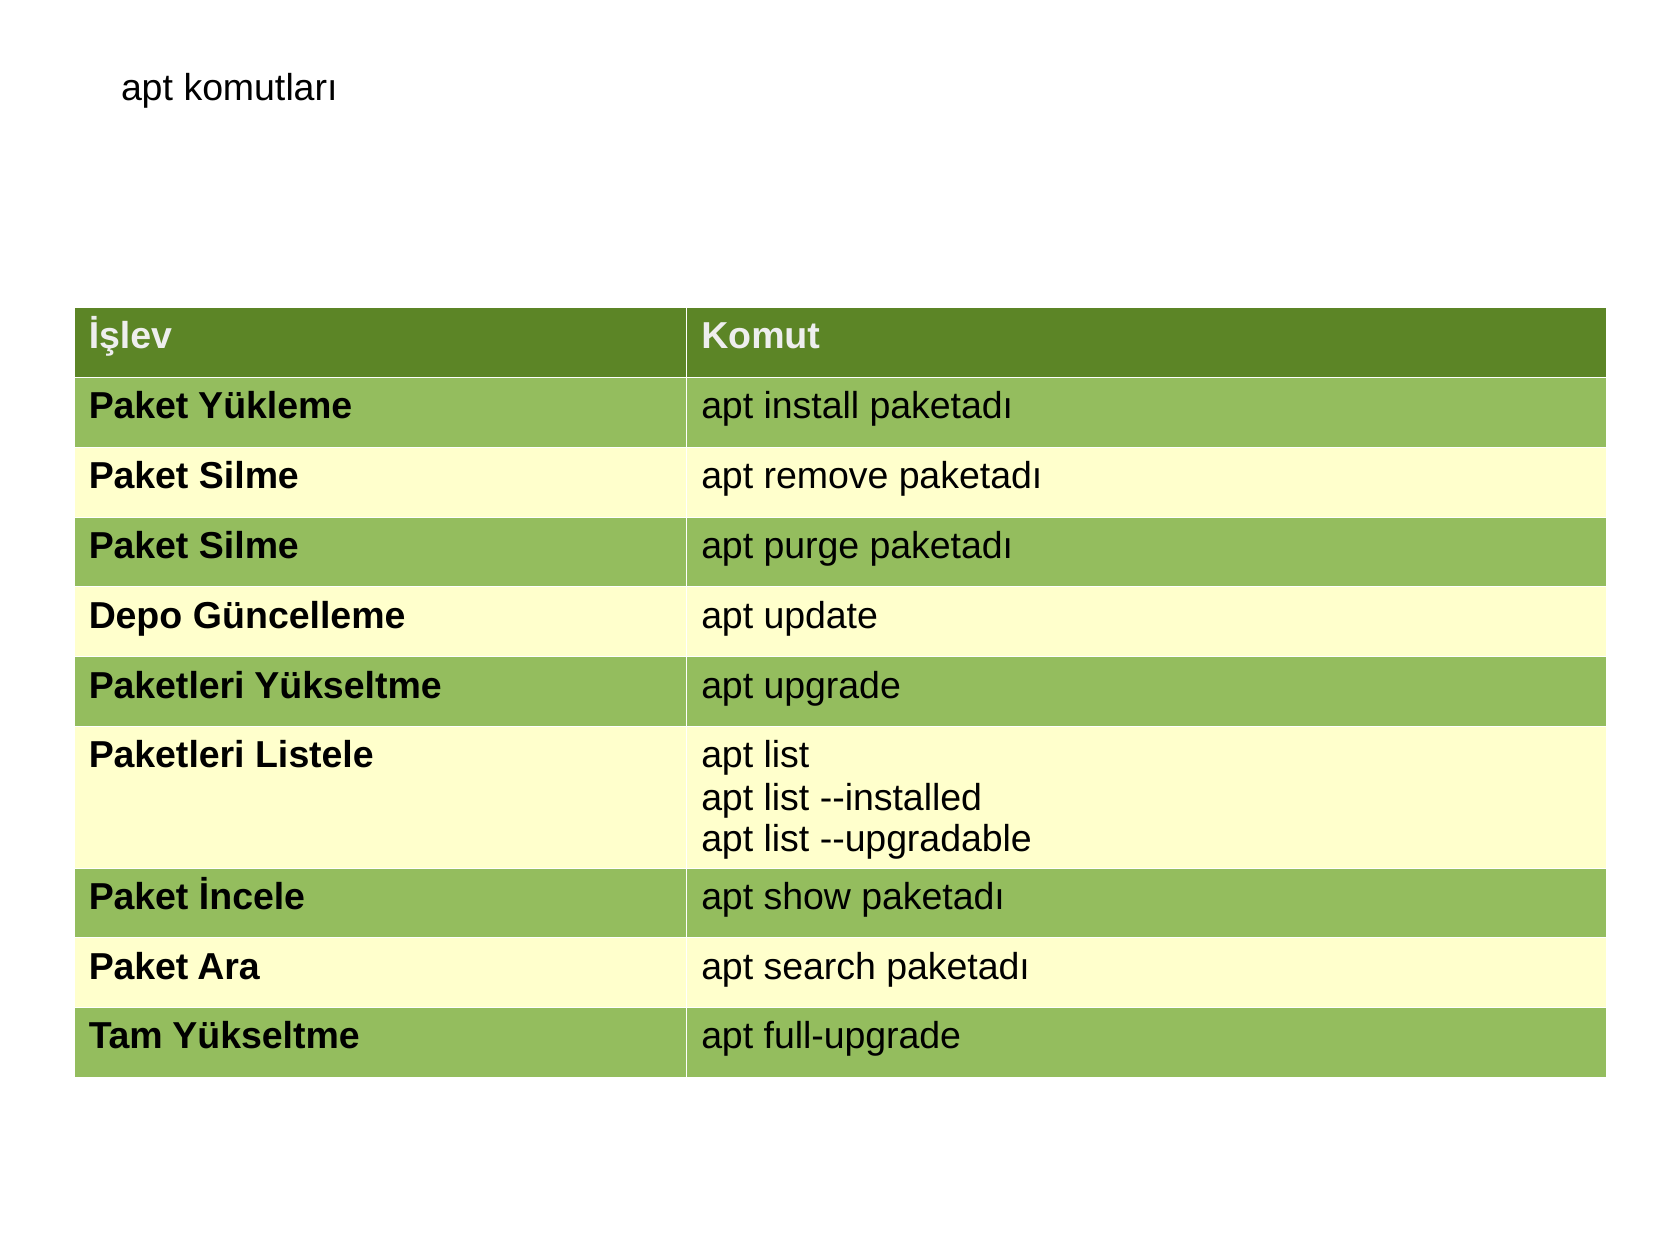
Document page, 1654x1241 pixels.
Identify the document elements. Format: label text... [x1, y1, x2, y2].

table_cell Paket Silme [75, 448, 686, 517]
table_cell Paket Silme [75, 518, 686, 586]
table_cell apt update [687, 587, 1606, 656]
table_cell apt search paketadı [687, 938, 1606, 1007]
table_cell Paketleri Yükseltme [75, 657, 686, 726]
table_cell Paket Ara [75, 938, 686, 1007]
table_cell Paket İncele [75, 869, 686, 937]
text_box apt komutları [106, 59, 1536, 116]
table_cell apt list apt list --installed apt list --upgradable [687, 727, 1606, 868]
table_cell apt show paketadı [687, 869, 1606, 937]
table_cell Tam Yükseltme [75, 1008, 686, 1077]
table_cell apt purge paketadı [687, 518, 1606, 586]
table_header Komut [687, 308, 1606, 377]
table_cell apt remove paketadı [687, 448, 1606, 517]
table_header İşlev [75, 308, 686, 377]
table_cell apt install paketadı [687, 378, 1606, 447]
table_cell apt full-upgrade [687, 1008, 1606, 1077]
table_cell Paket Yükleme [75, 378, 686, 447]
table_cell apt upgrade [687, 657, 1606, 726]
table_cell Paketleri Listele [75, 727, 686, 868]
table_cell Depo Güncelleme [75, 587, 686, 656]
